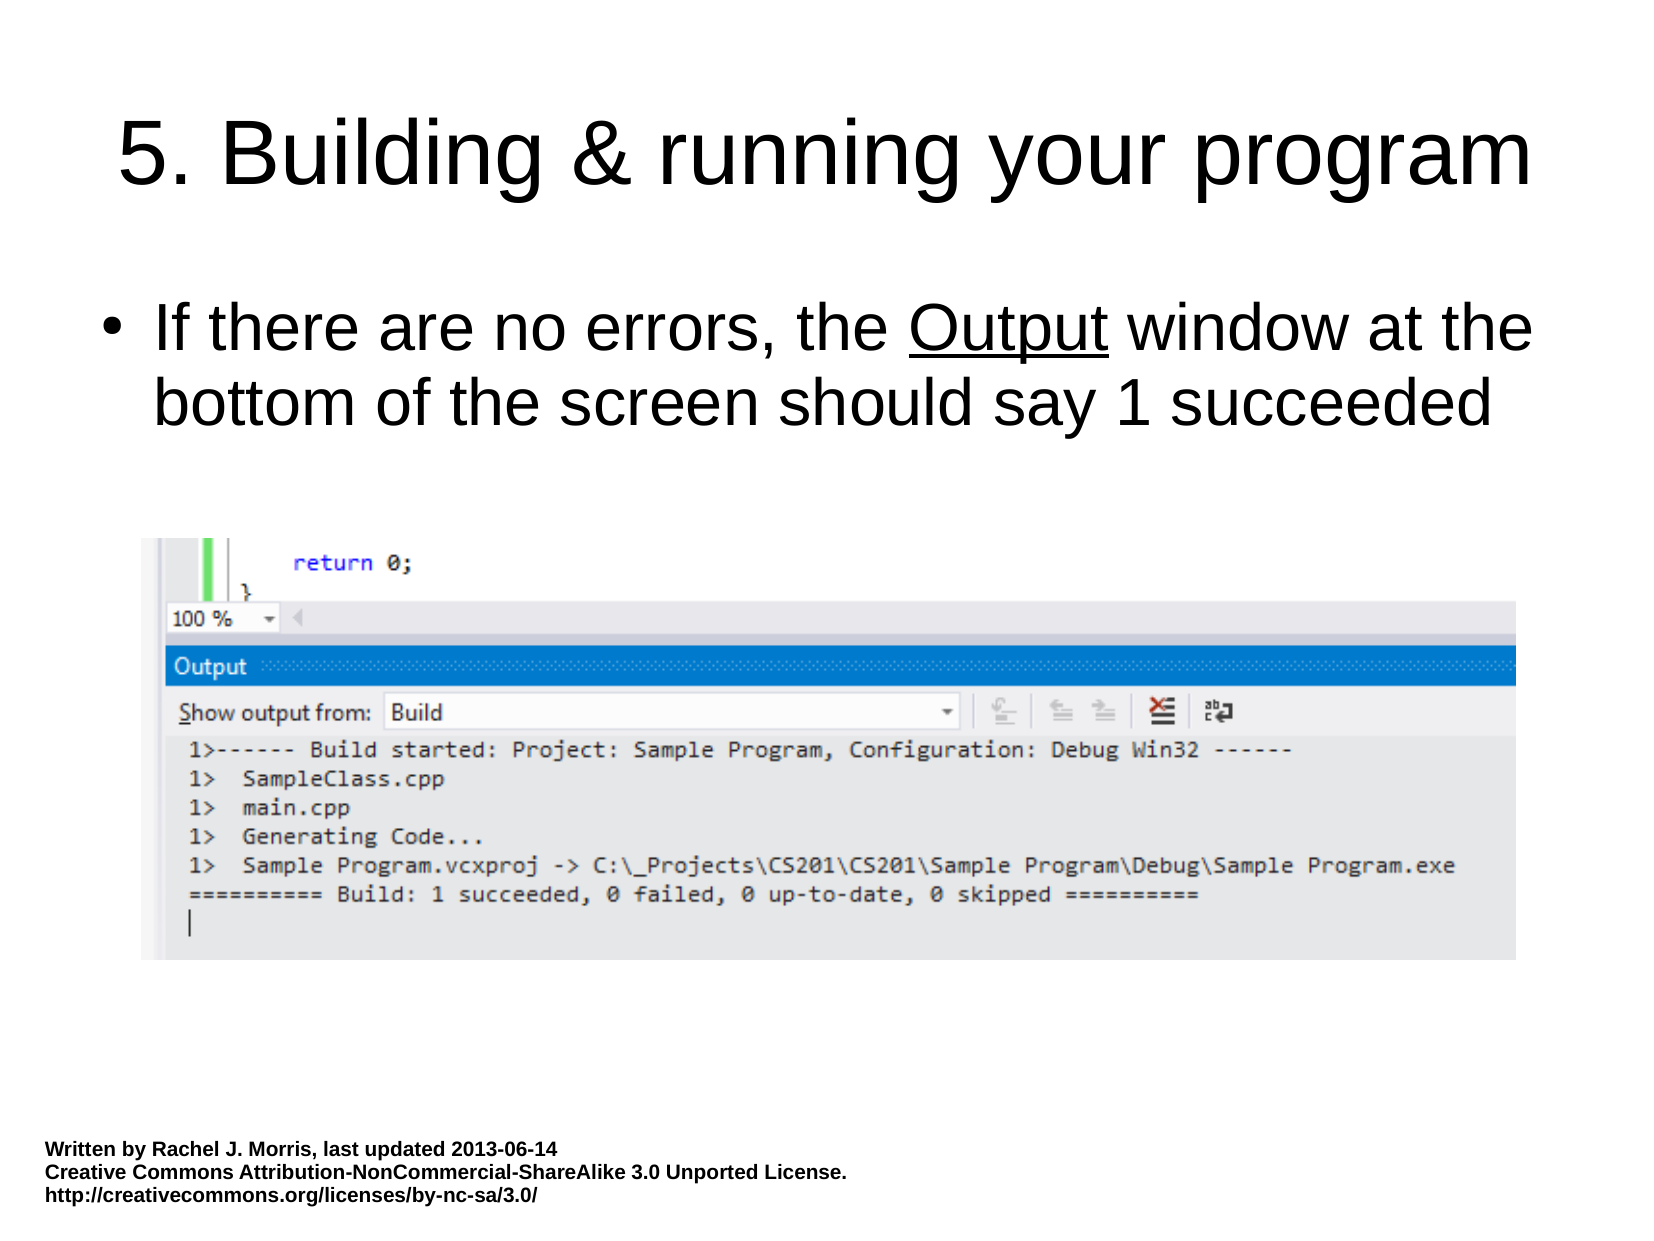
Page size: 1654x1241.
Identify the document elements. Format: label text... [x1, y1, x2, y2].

title 5. Building & running your program [82, 49, 1571, 257]
picture [141, 538, 1516, 961]
list If there are no errors, the Output window at the bottom of the screen should say 1 succeeded [82, 290, 1538, 1010]
